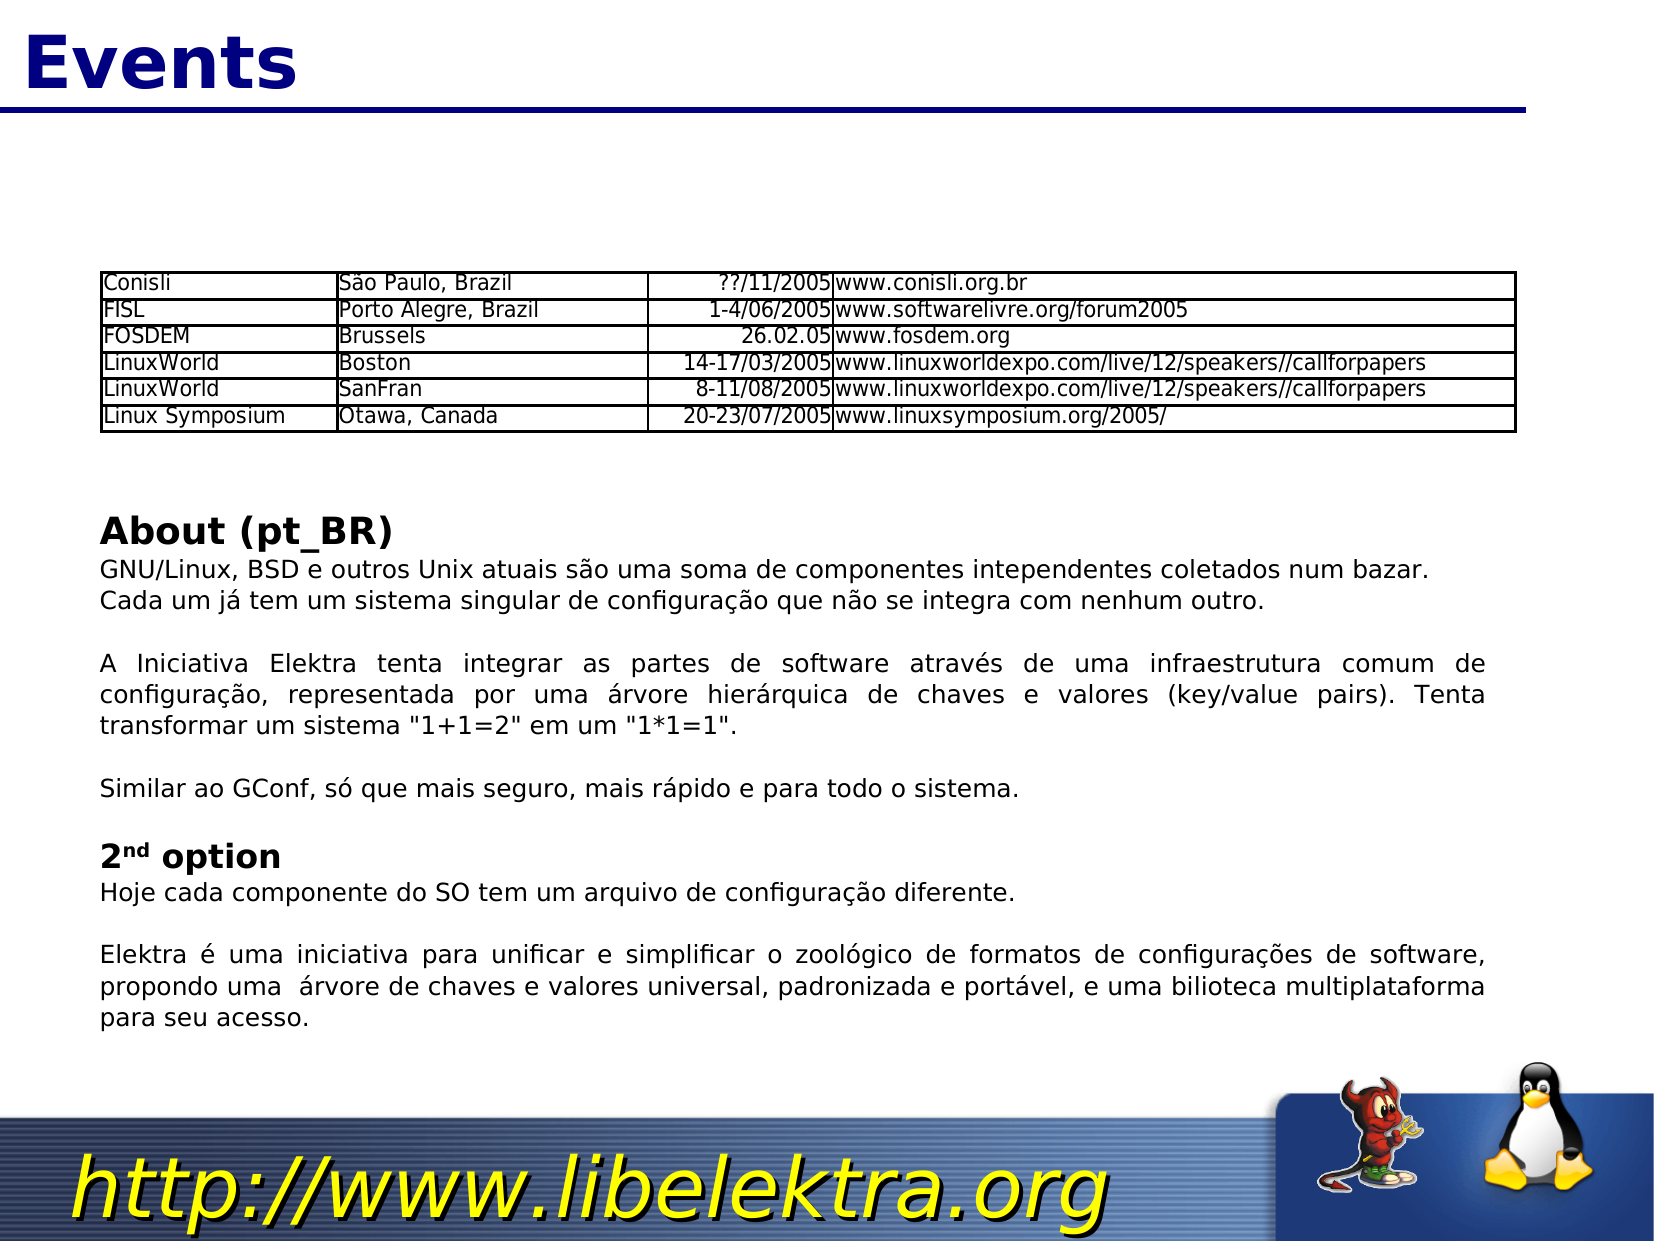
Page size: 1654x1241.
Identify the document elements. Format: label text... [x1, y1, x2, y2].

picture [0, 1061, 1654, 1241]
text_box Events [22, 14, 1611, 111]
chart [99, 270, 1518, 649]
text_box About (pt_BR) GNU/Linux, BSD e outros Unix atuais são uma soma de componentes intependentes coletados num bazar. Cada um já tem um sistema singular de configuração que não se integra com nenhum outro. A Iniciativa Elektra tenta integrar as partes de software através de uma infraestrutura comum de configuração, representada por uma árvore hierárquica de chaves e valores (key/value pairs). Tenta transformar um sistema "1+1=2" em um "1*1=1". Similar ao GConf, só que mais seguro, mais rápido e para todo o sistema. 2nd option Hoje cada componente do SO tem um arquivo de configuração diferente. Elektra é uma iniciativa para unificar e simplificar o zoológico de formatos de configurações de software, propondo uma árvore de chaves e valores universal, padronizada e portável, e uma bilioteca multiplataforma para seu acesso. [99, 506, 1489, 1094]
